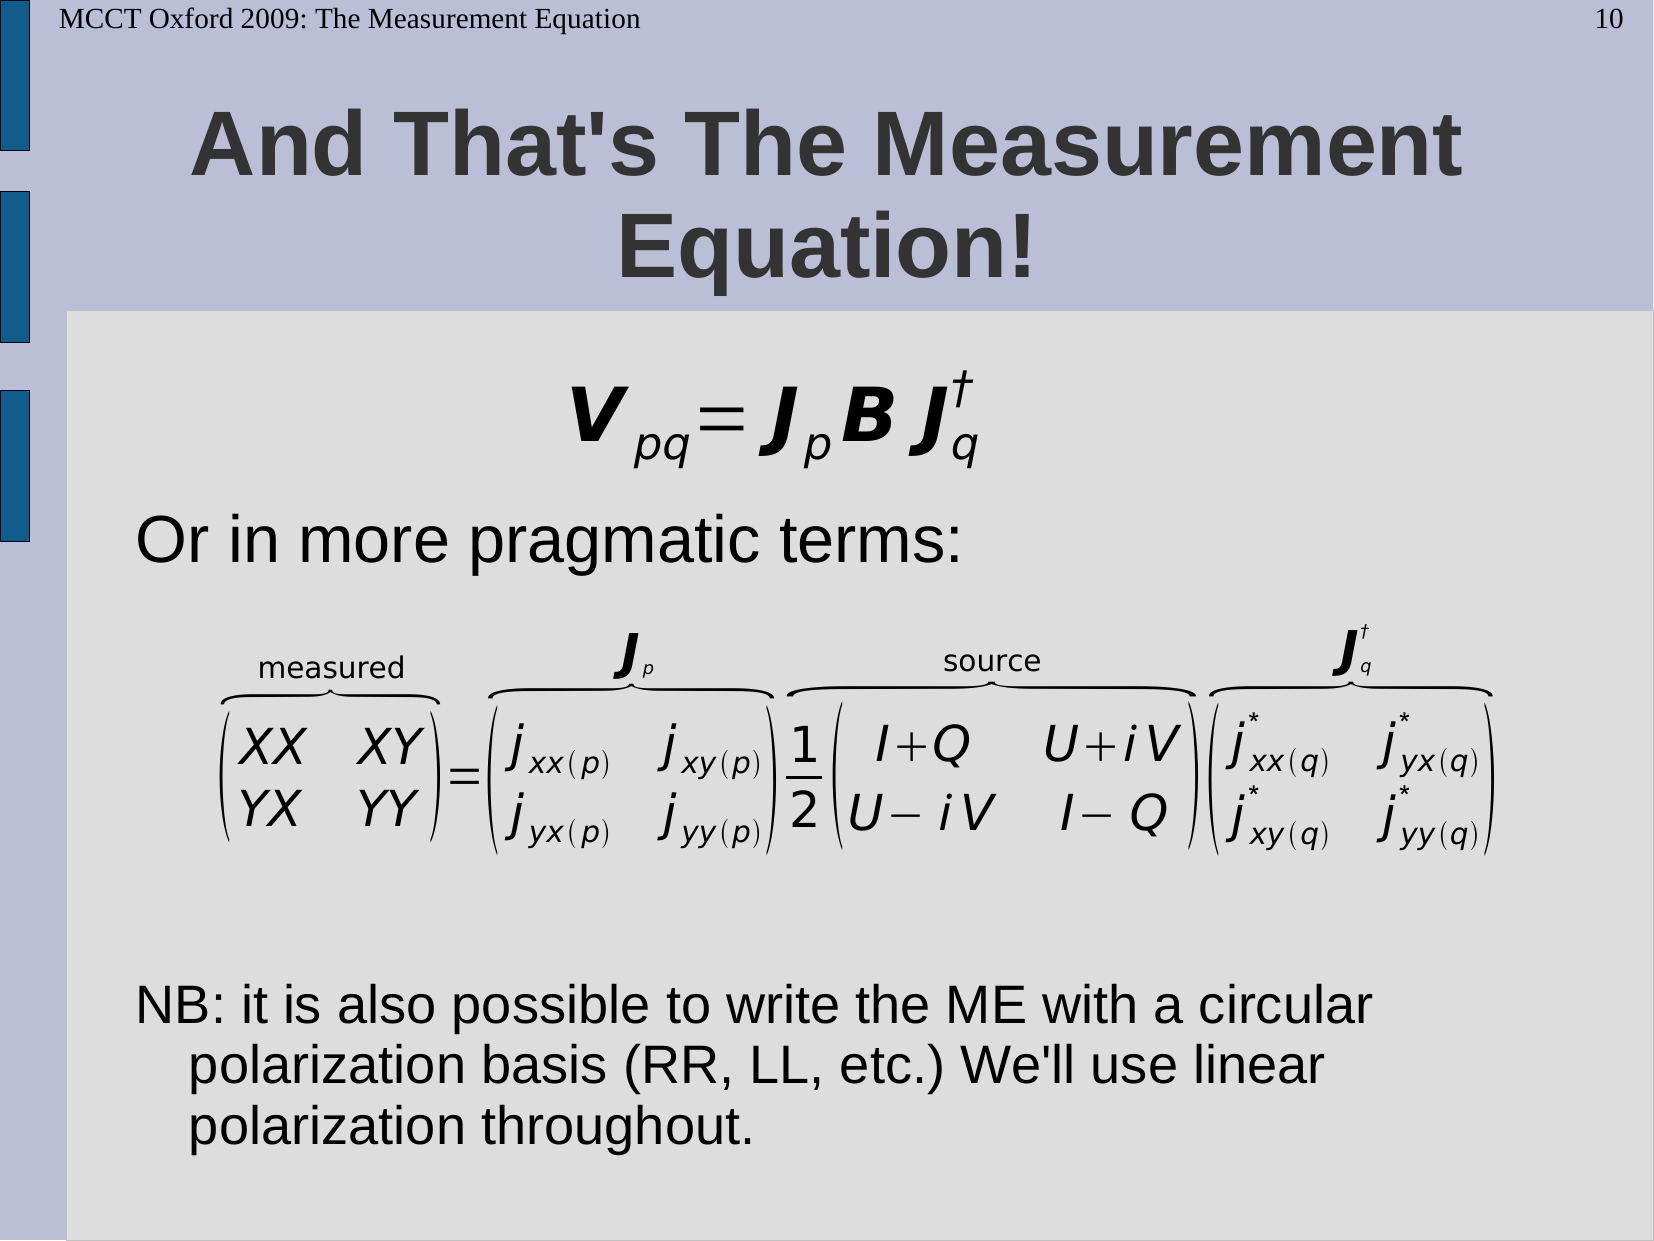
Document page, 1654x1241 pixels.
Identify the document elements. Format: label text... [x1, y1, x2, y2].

list Or in more pragmatic terms: [118, 501, 1531, 621]
chart [560, 362, 986, 471]
title And That's The Measurement Equation! [121, 87, 1534, 302]
list NB: it is also possible to write the ME with a circular polarization basis (RR, LL, etc.) We'll use linear polarization throughout. [118, 974, 1531, 1164]
chart [210, 621, 1506, 859]
